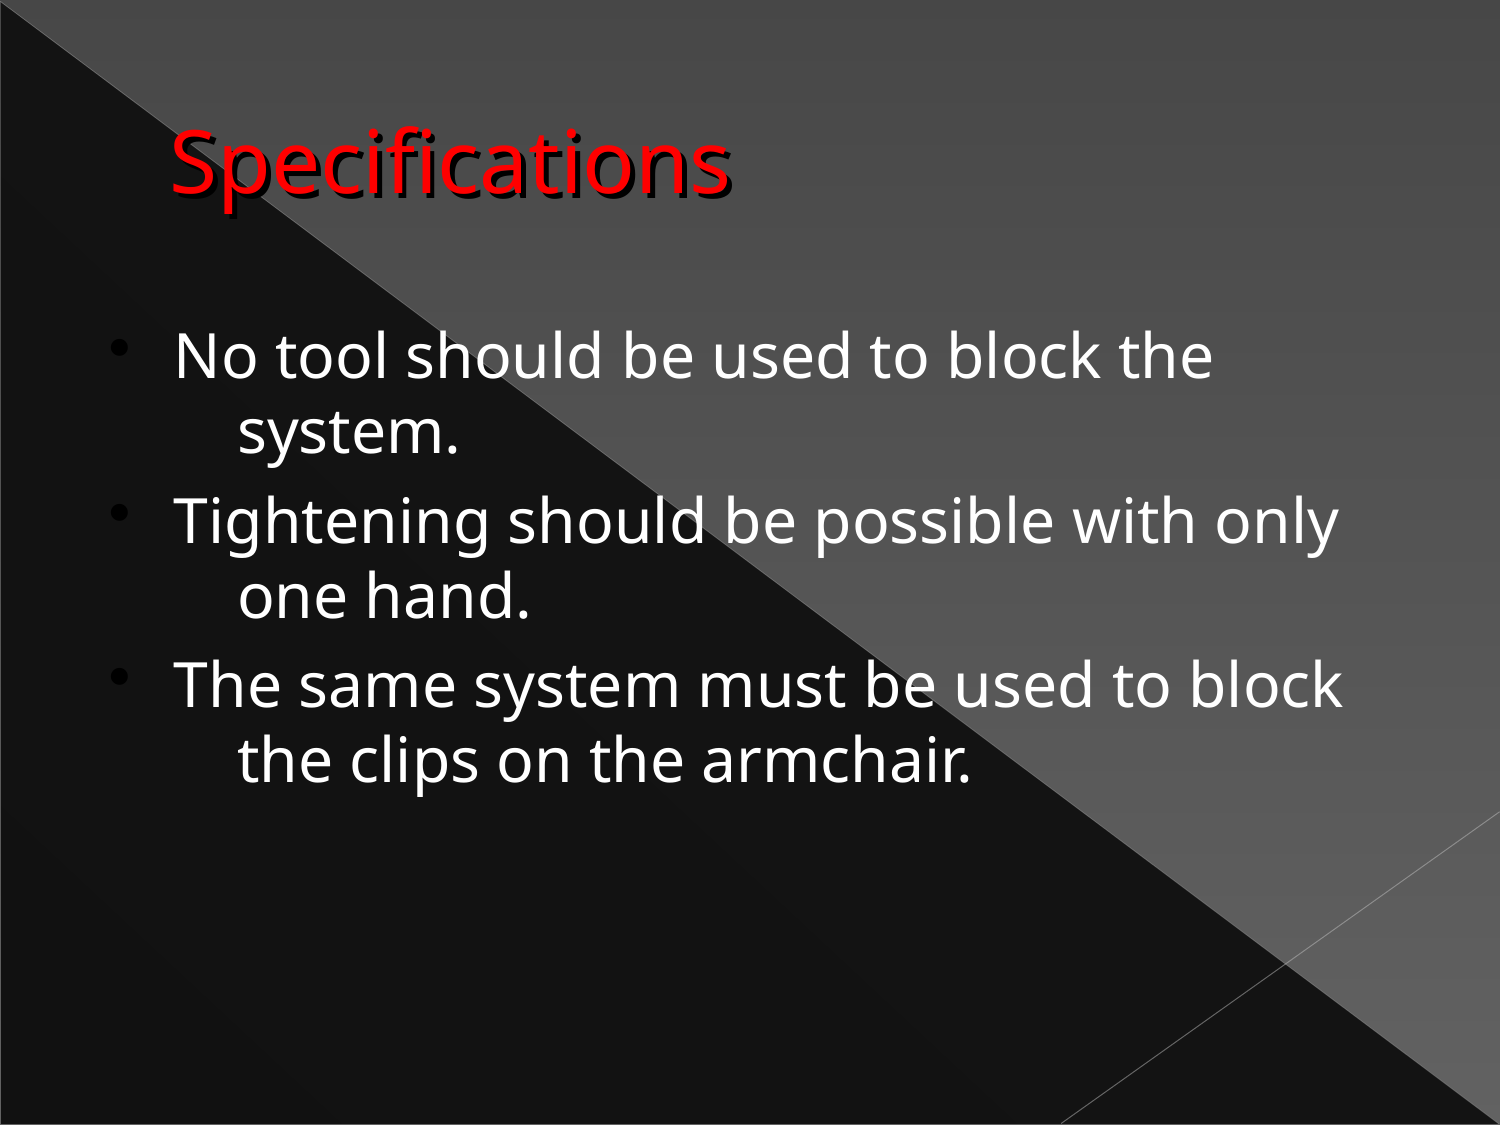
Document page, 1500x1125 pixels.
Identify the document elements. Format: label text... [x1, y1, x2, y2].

list No tool should be used to block the system. Tightening should be possible with only one hand. The same system must be used to block the clips on the armchair. [75, 308, 1426, 1059]
title Specifications [75, 43, 1426, 274]
